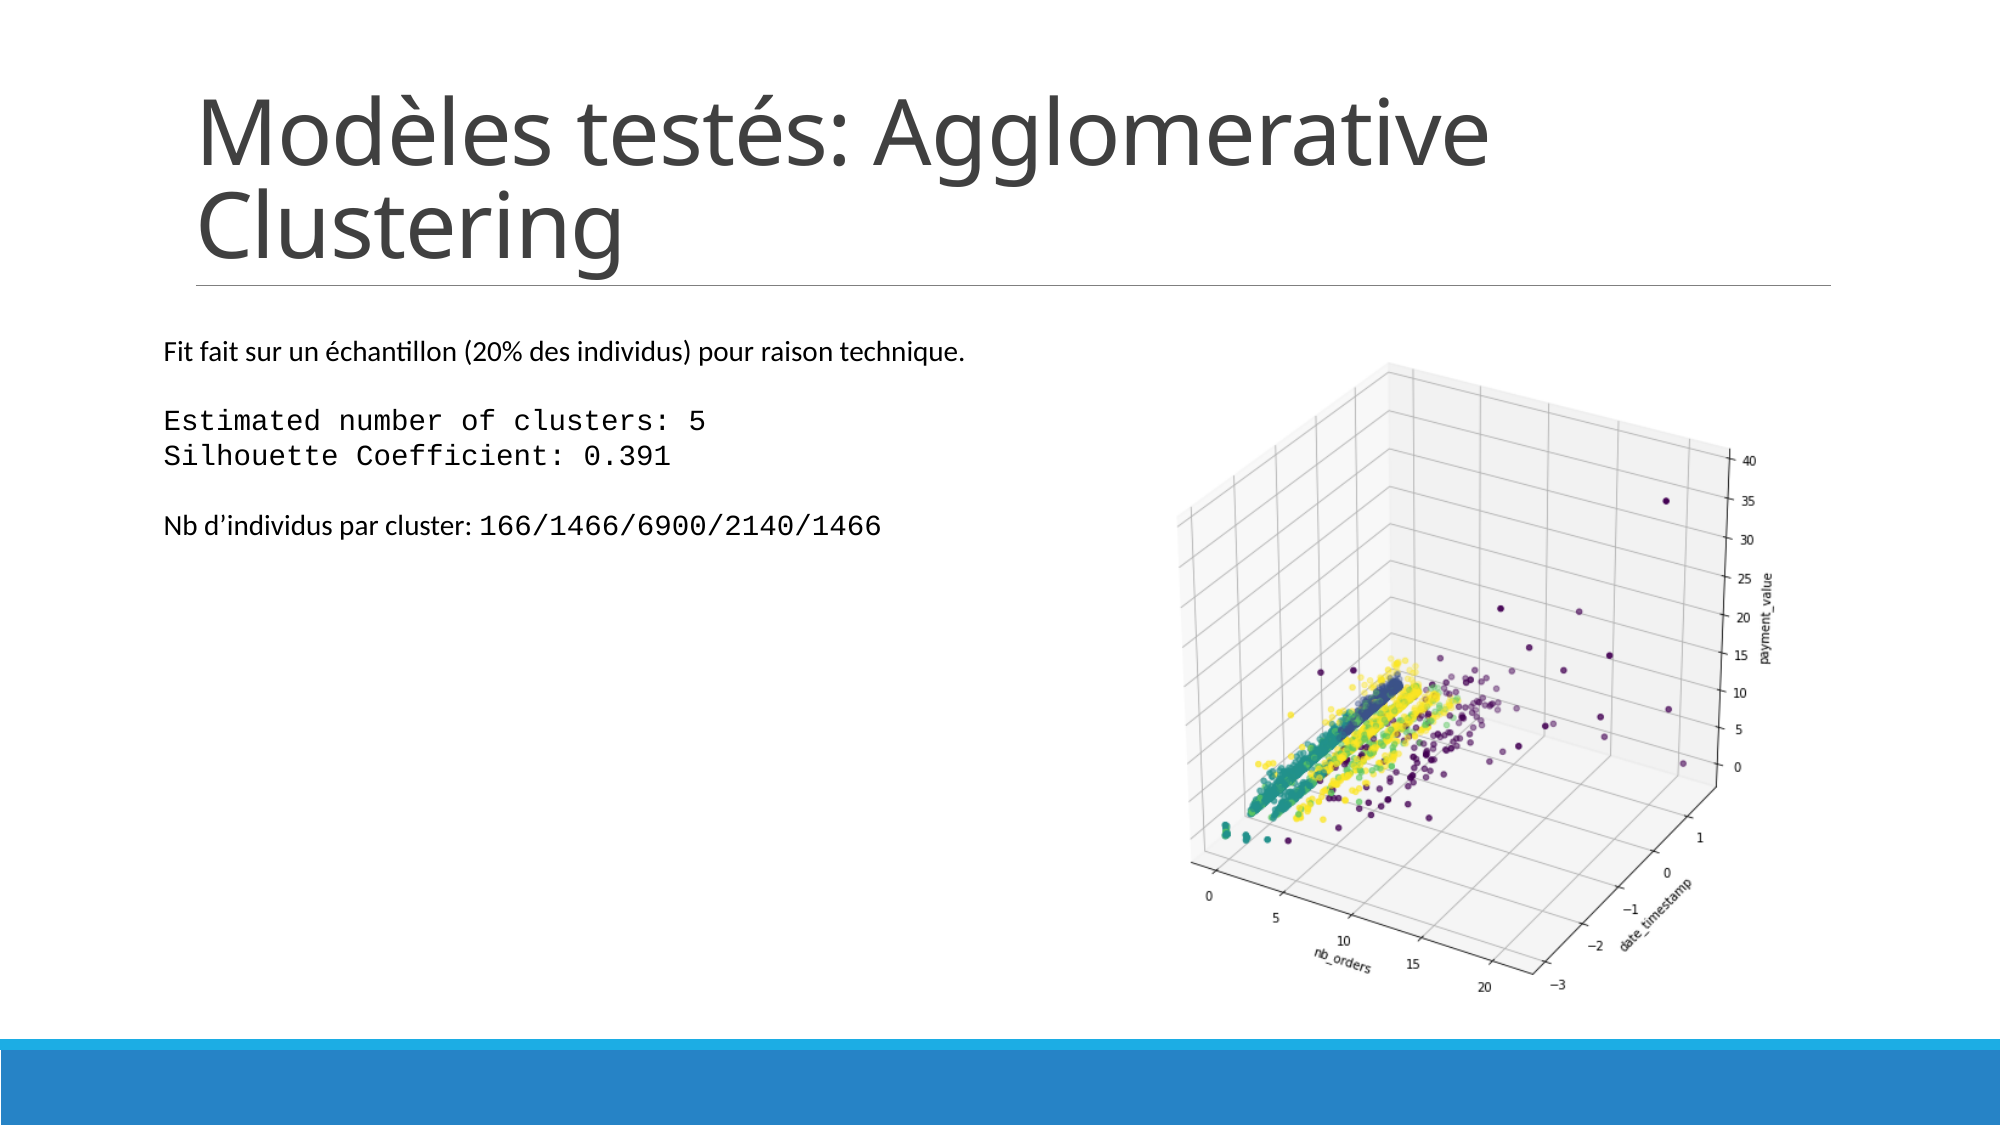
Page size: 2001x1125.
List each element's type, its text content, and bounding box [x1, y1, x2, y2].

text_box Fit fait sur un échantillon (20% des individus) pour raison technique. Estimated number of clusters: 5 Silhouette Coefficient: 0.391 Nb d’individus par cluster: 166/1466/6900/2140/1466 [148, 324, 1028, 633]
picture [1090, 309, 1807, 1026]
title Modèles testés: Agglomerative Clustering [180, 47, 1831, 286]
